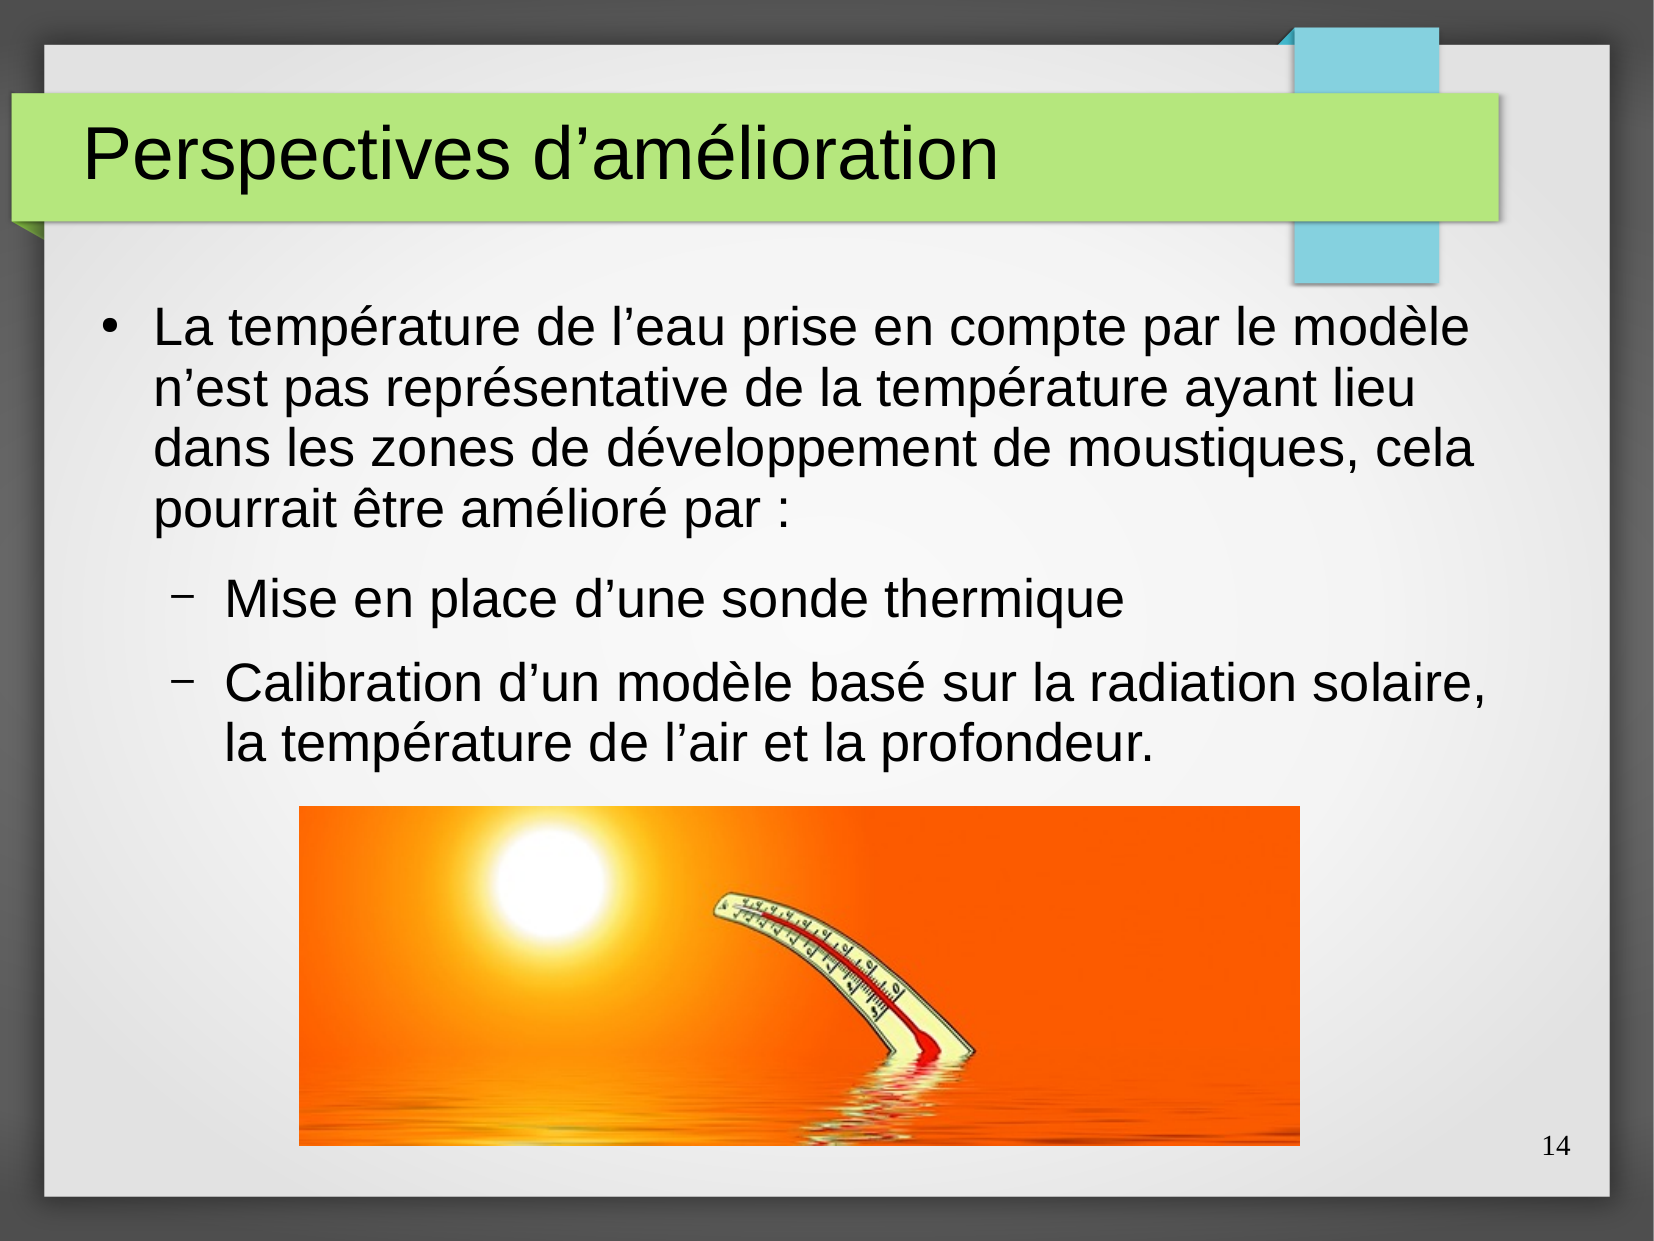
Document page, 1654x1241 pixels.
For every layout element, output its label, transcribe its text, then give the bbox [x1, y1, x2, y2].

list La température de l’eau prise en compte par le modèle n’est pas représentative de la température ayant lieu dans les zones de développement de moustiques, cela pourrait être amélioré par : Mise en place d’une sonde thermique Calibration d’un modèle basé sur la radiation solaire, la température de l’air et la profondeur. [82, 296, 1512, 1016]
title Perspectives d’amélioration [82, 94, 1264, 213]
picture [0, 0, 1654, 1241]
